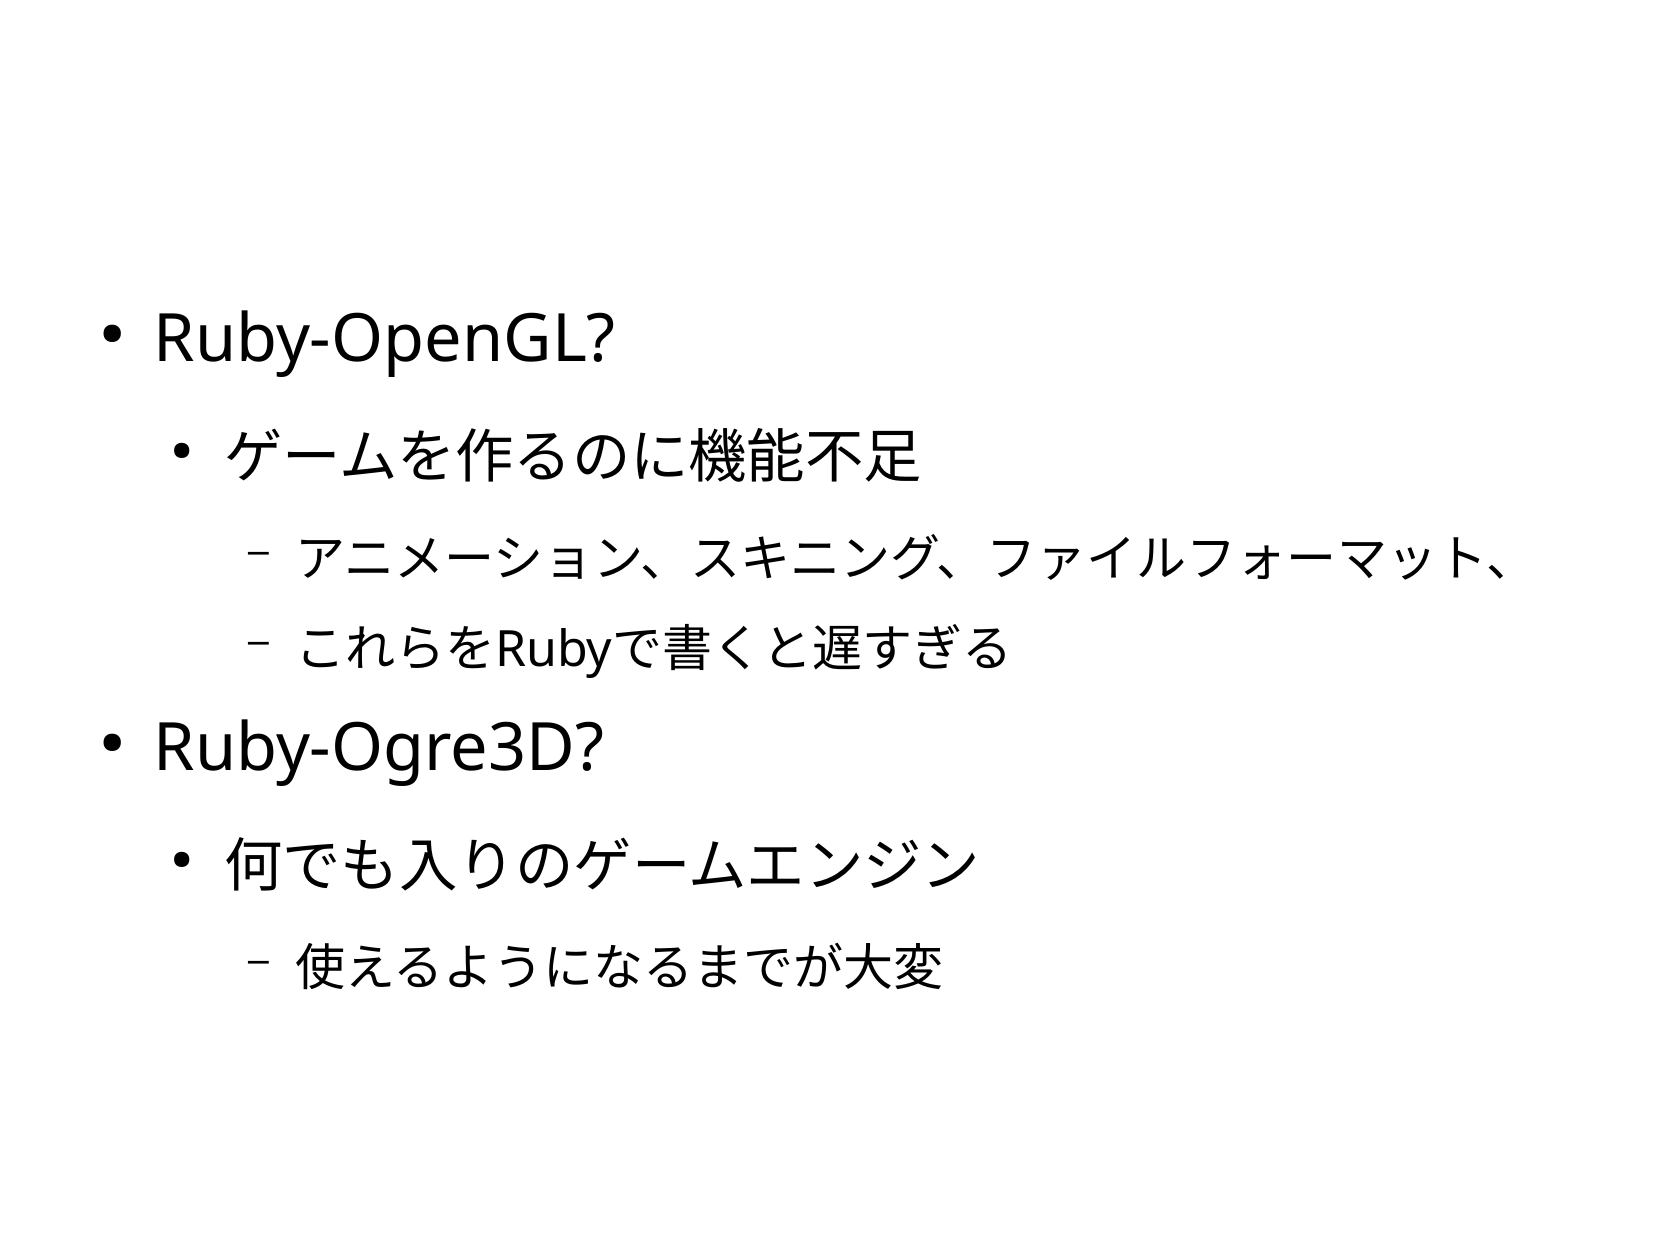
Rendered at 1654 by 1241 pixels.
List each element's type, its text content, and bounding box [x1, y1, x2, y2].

list Ruby-OpenGL? ゲームを作るのに機能不足 アニメーション、スキニング、ファイルフォーマット、 これらをRubyで書くと遅すぎる Ruby-Ogre3D? 何でも入りのゲームエンジン 使えるようになるまでが大変 [82, 290, 1571, 1109]
